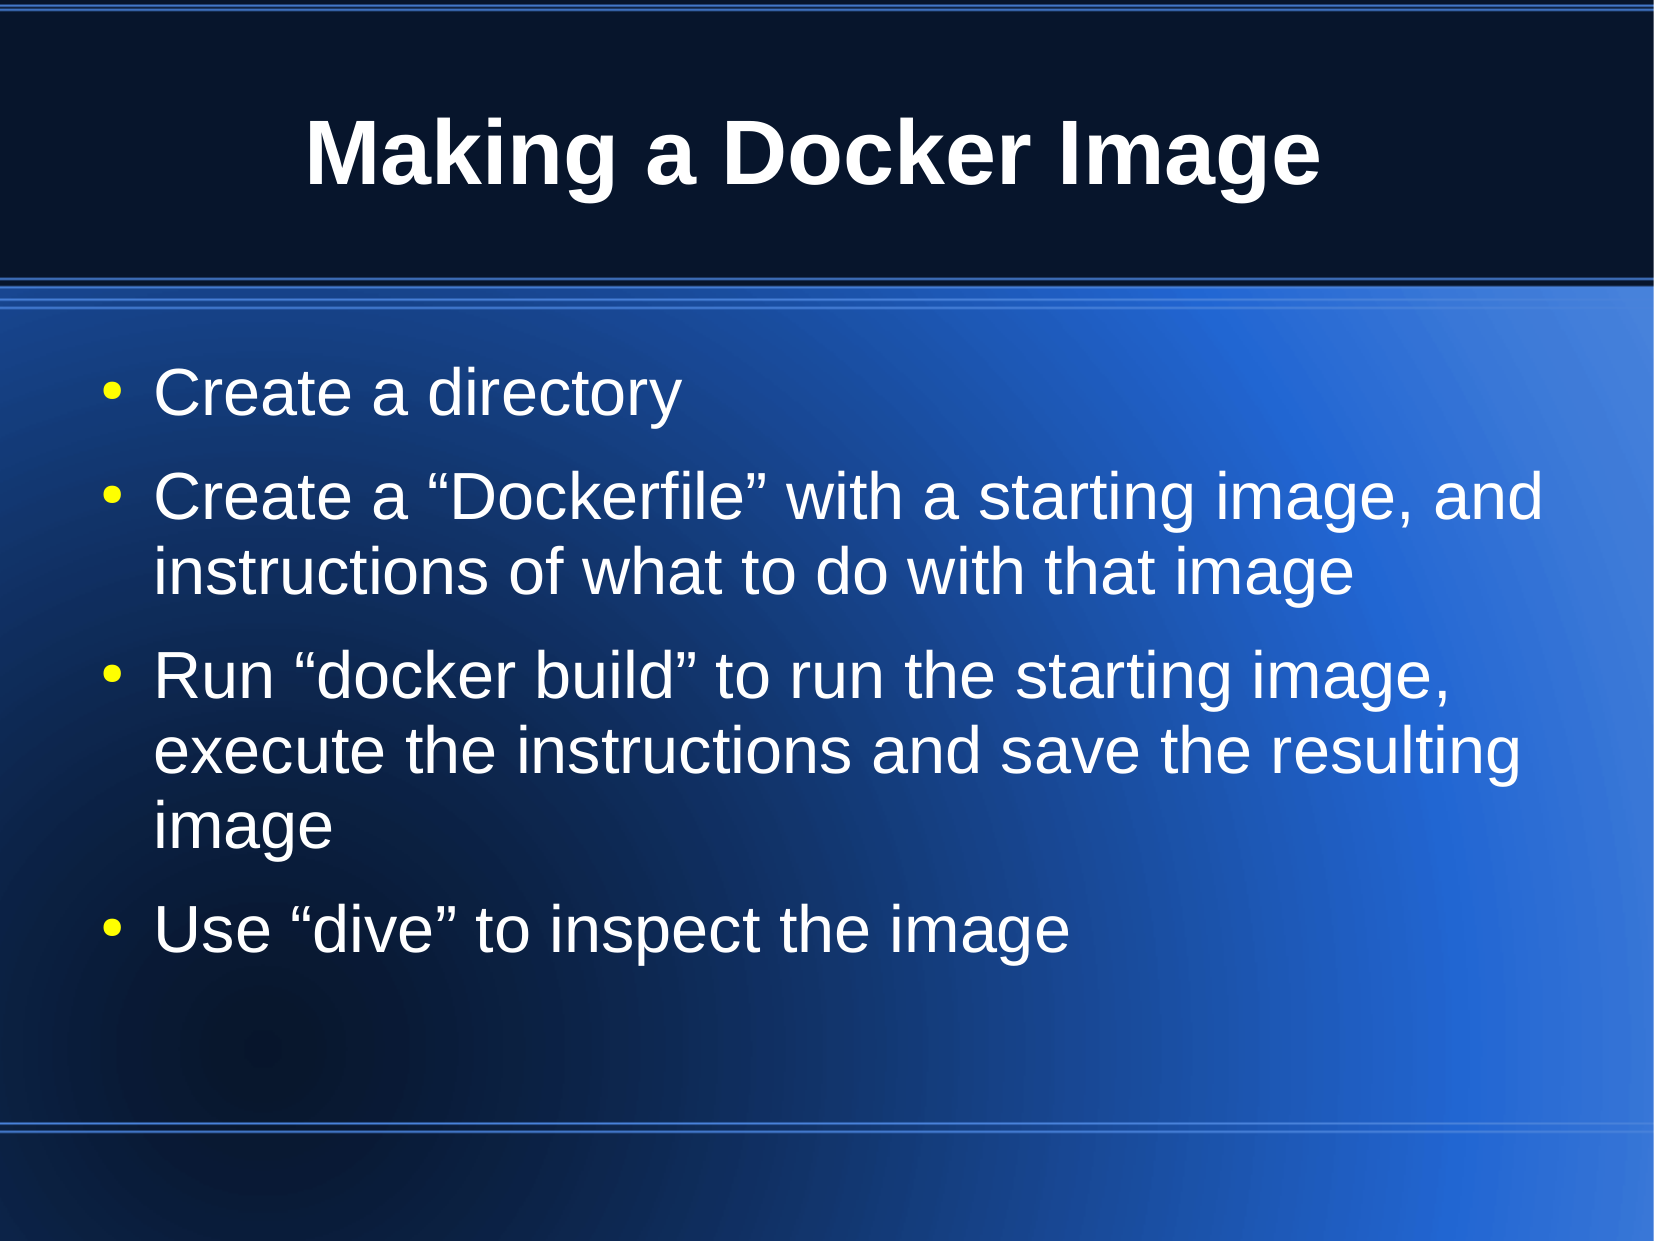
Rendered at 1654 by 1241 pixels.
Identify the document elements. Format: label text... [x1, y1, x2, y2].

title Making a Docker Image [82, 49, 1571, 257]
list Create a directory Create a “Dockerfile” with a starting image, and instructions of what to do with that image Run “docker build” to run the starting image, execute the instructions and save the resulting image Use “dive” to inspect the image [82, 355, 1571, 1058]
picture [0, 0, 1654, 1241]
